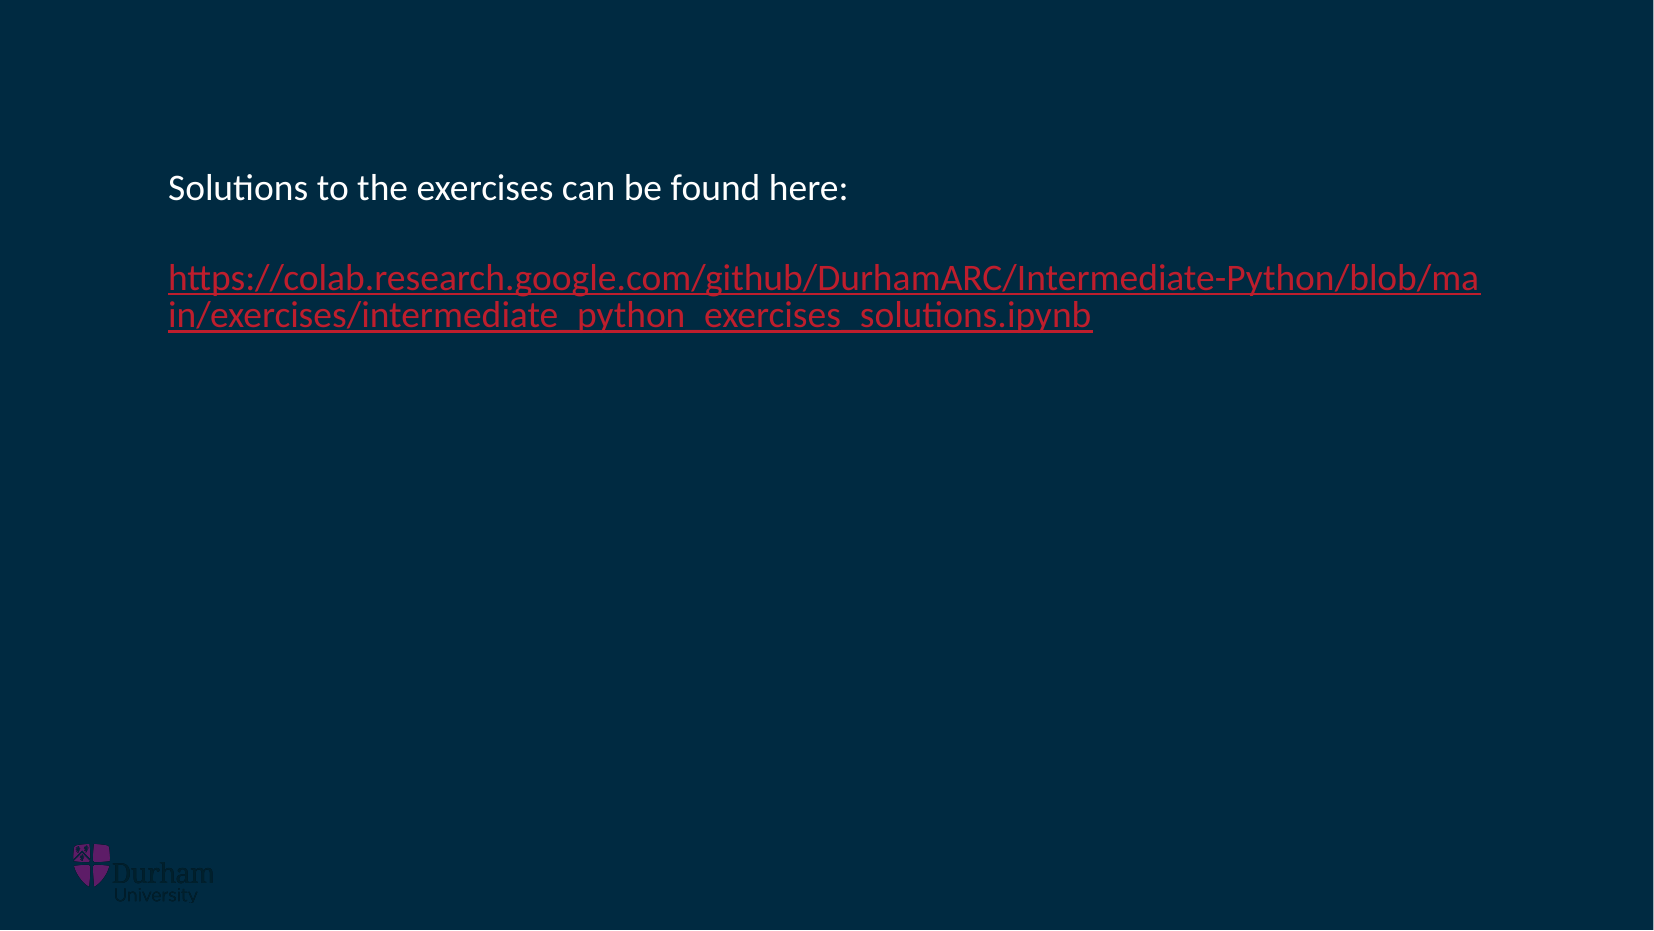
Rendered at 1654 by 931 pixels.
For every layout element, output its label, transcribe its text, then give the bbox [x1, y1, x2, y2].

picture [73, 844, 213, 903]
text_box Solutions to the exercises can be found here: https://colab.research.google.com/github/DurhamARC/Intermediate-Python/blob/main/exercises/intermediate_python_exercises_solutions.ipynb [153, 155, 1501, 351]
